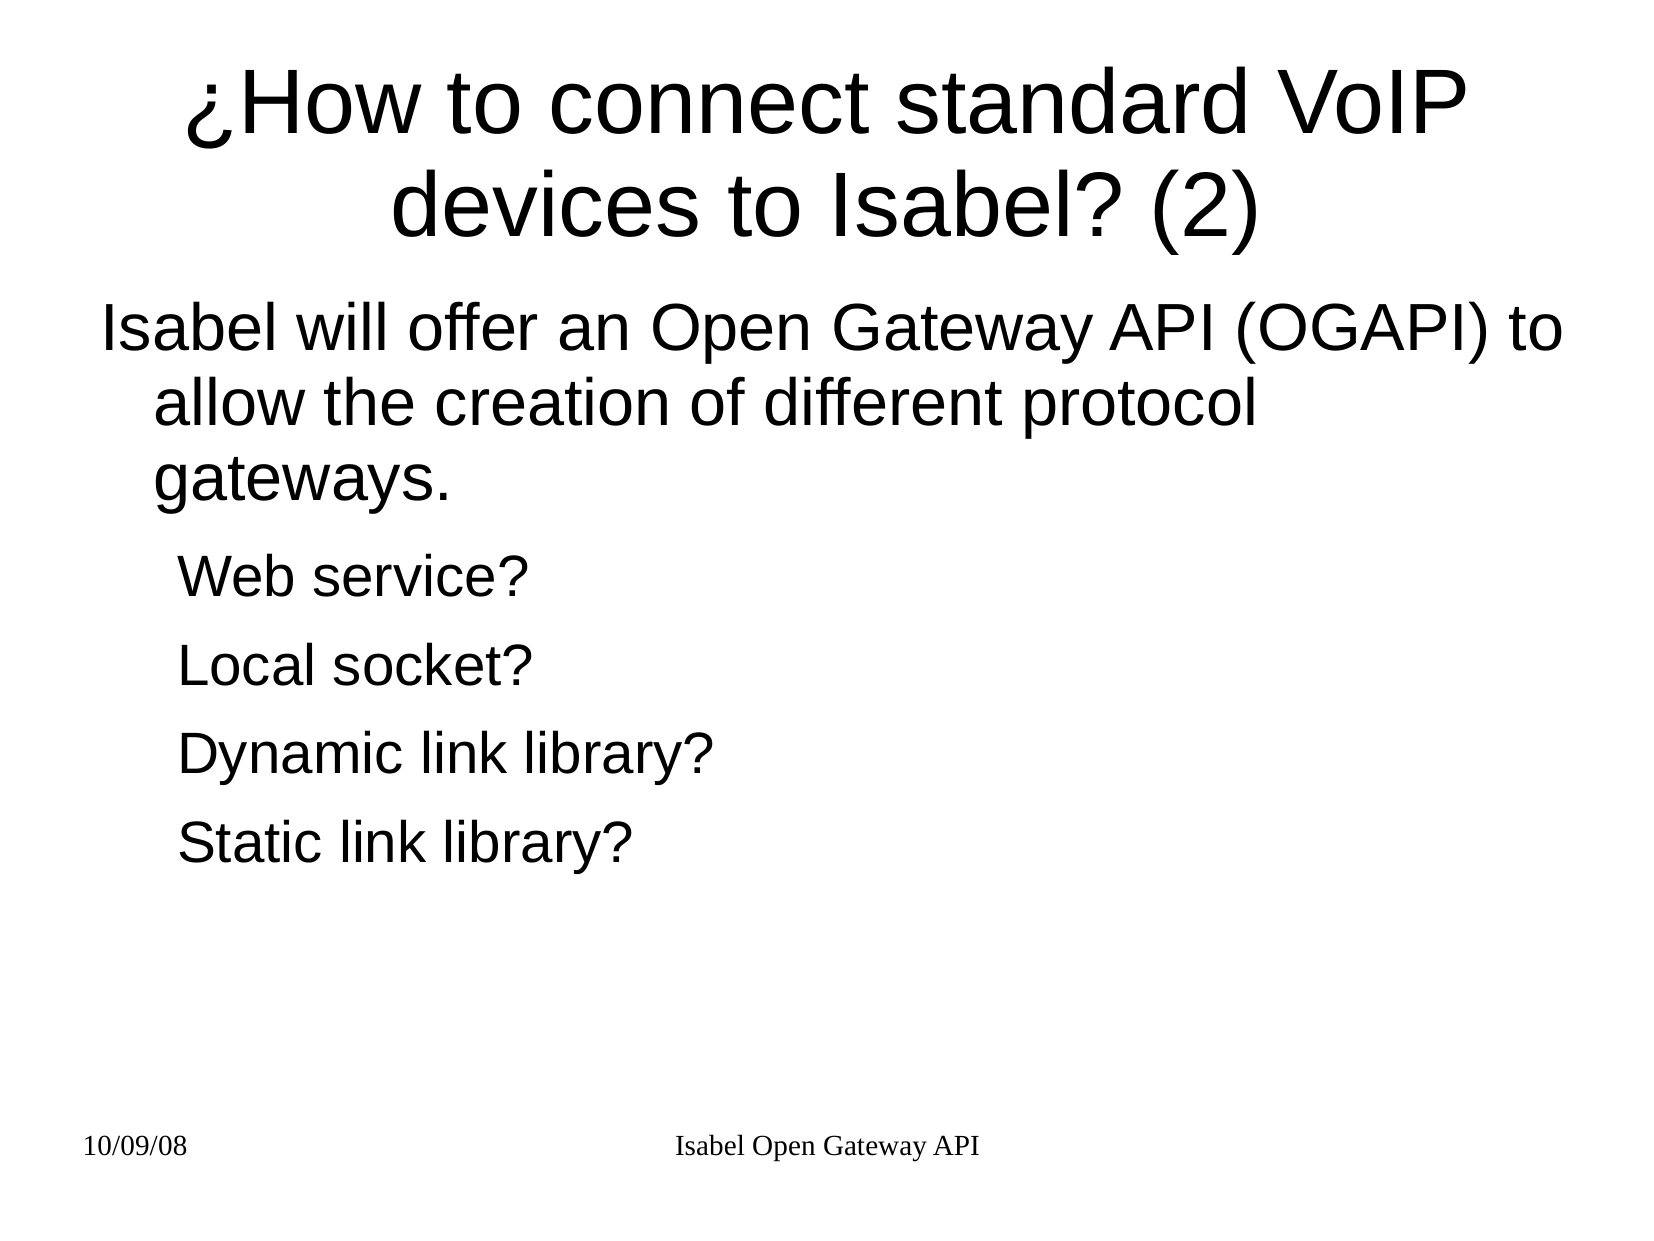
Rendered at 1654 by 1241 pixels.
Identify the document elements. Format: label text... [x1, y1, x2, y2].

list Isabel will offer an Open Gateway API (OGAPI) to allow the creation of different protocol gateways. Web service? Local socket? Dynamic link library? Static link library? [82, 290, 1571, 1094]
title ¿How to connect standard VoIP devices to Isabel? (2) [82, 39, 1571, 267]
